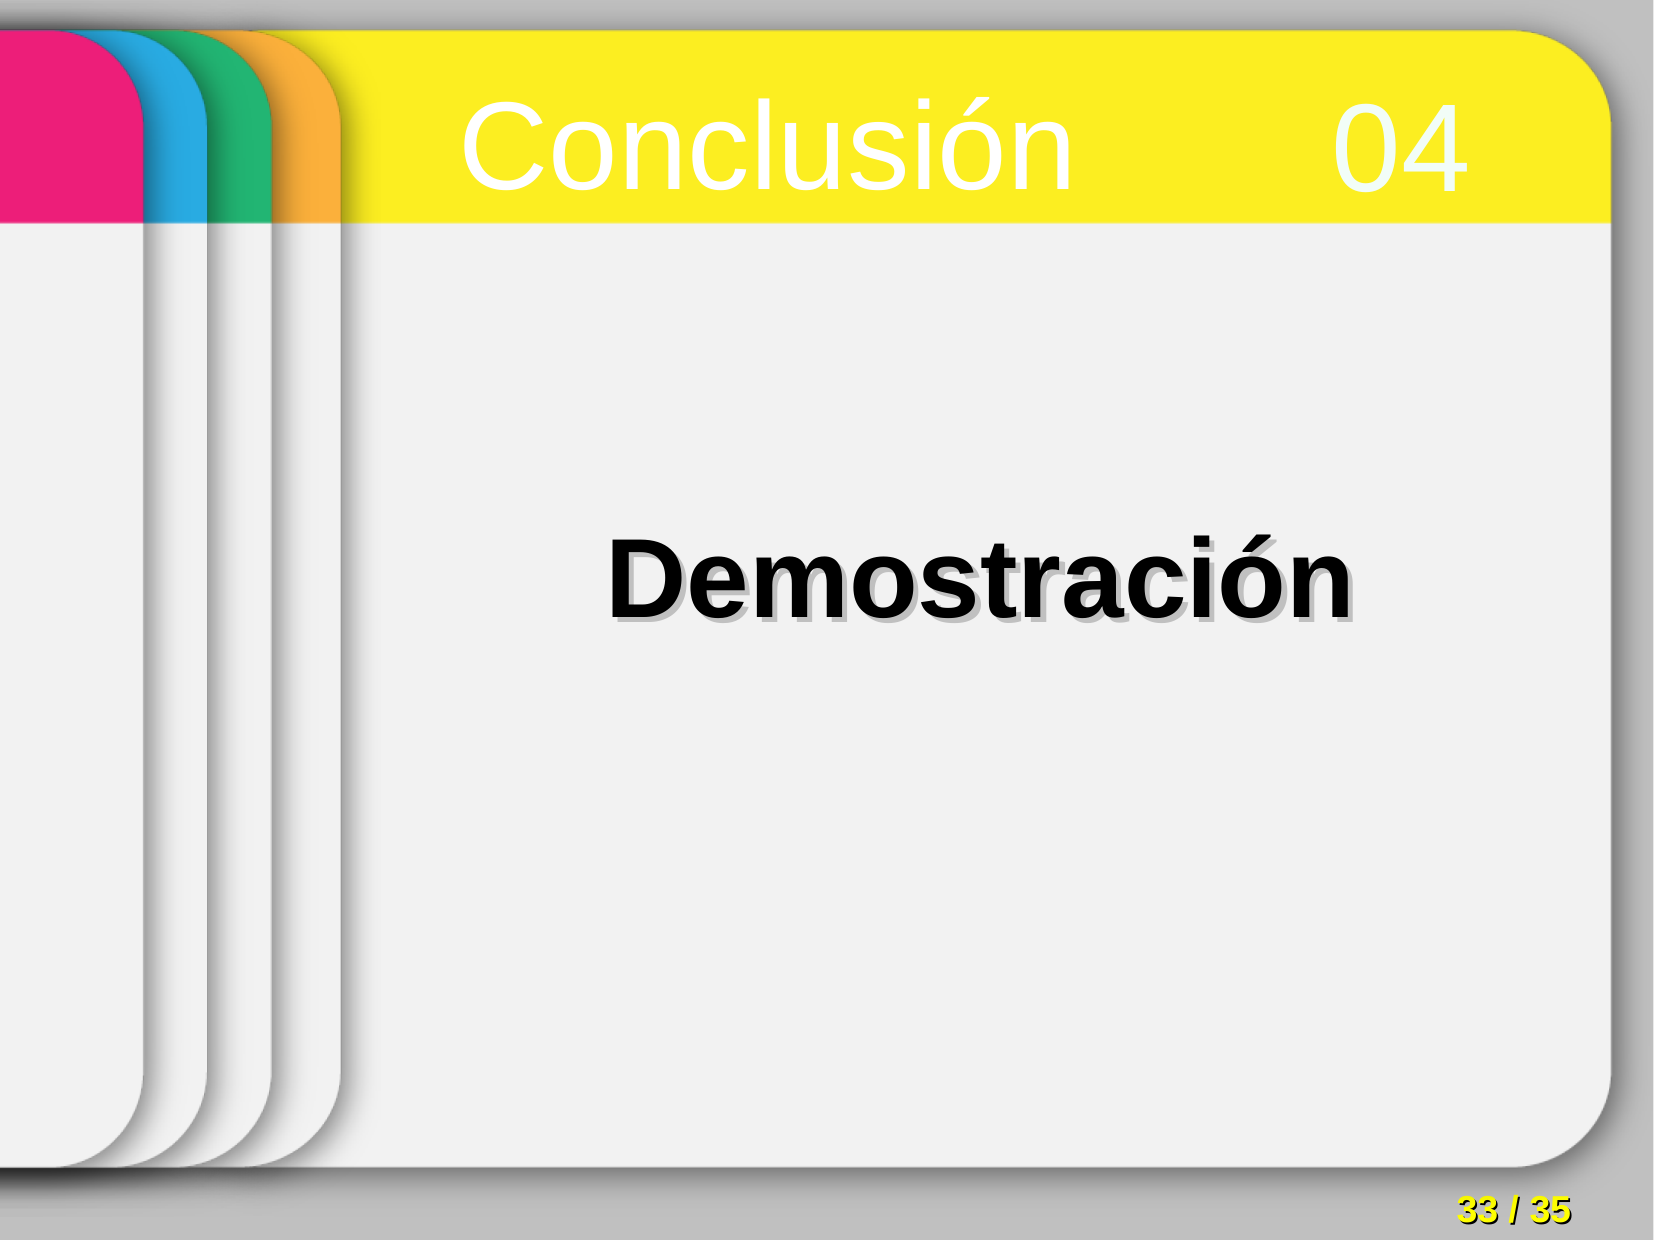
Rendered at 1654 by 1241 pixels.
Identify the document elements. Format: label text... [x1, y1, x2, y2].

picture [0, 0, 1654, 1241]
title Conclusión [206, 59, 1329, 235]
text_box Demostración [366, 507, 1595, 649]
text_box 04 [1316, 58, 1492, 225]
